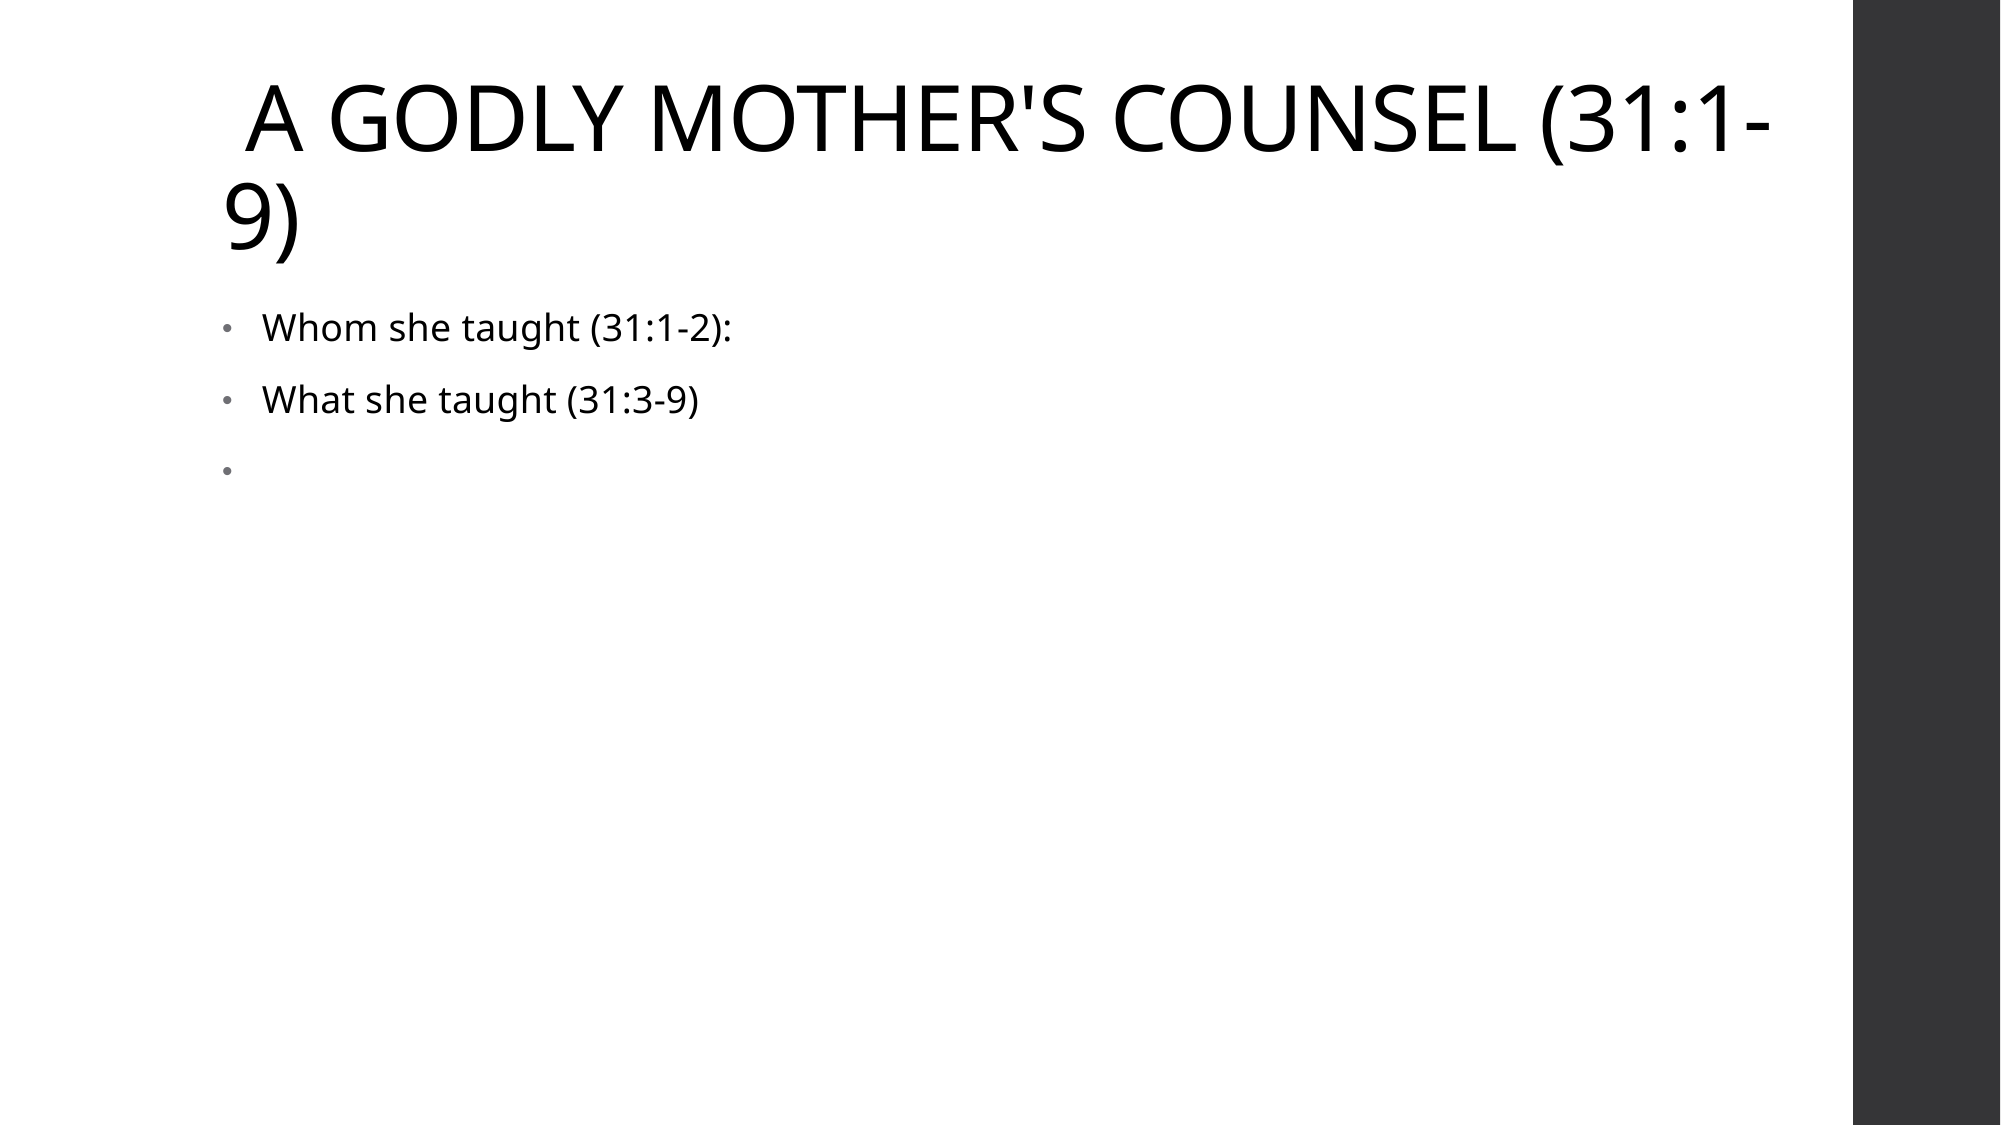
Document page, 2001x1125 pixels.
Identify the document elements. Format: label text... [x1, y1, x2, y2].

list Whom she taught (31:1-2): What she taught (31:3-9) [206, 299, 1617, 1014]
title A GODLY MOTHER'S COUNSEL (31:1-9) [206, 60, 1797, 278]
